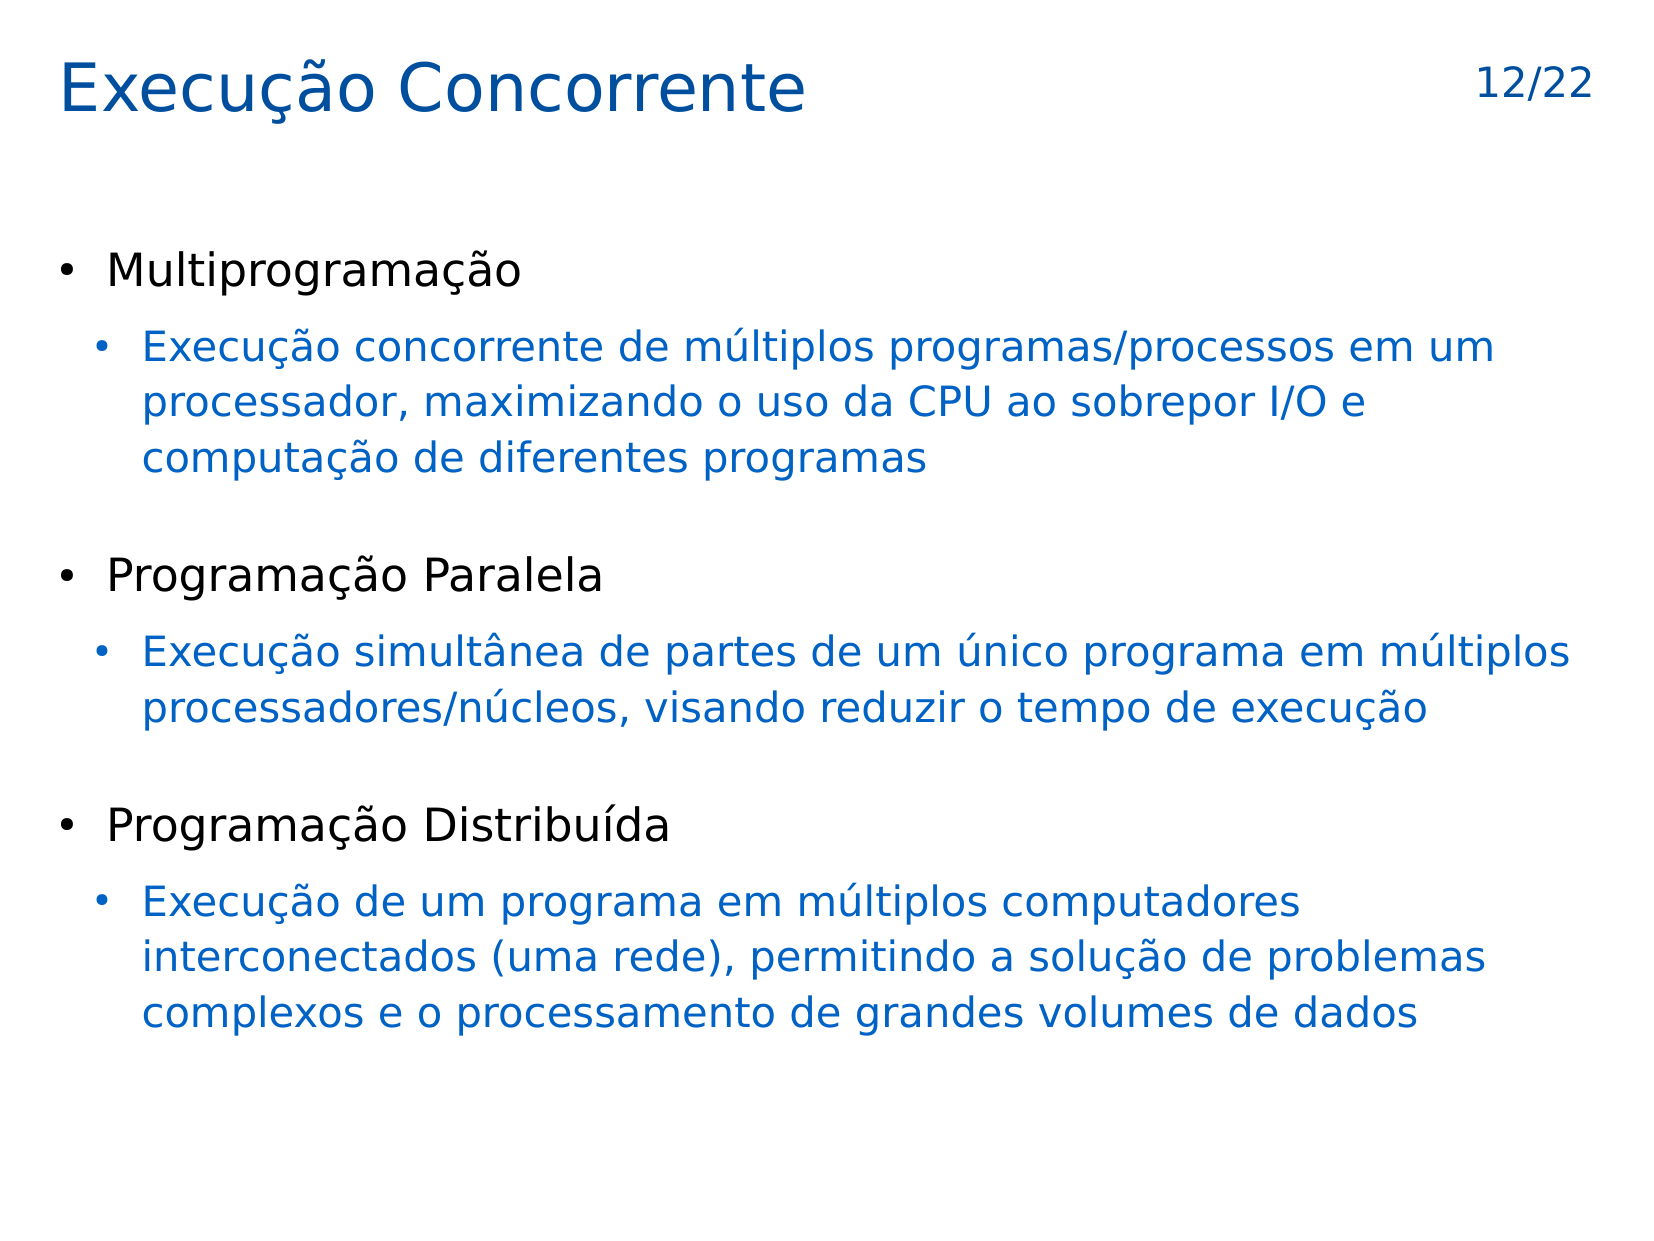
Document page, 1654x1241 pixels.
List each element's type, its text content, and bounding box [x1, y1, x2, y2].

title Execução Concorrente [59, 29, 1625, 148]
list Multiprogramação Execução concorrente de múltiplos programas/processos em um processador, maximizando o uso da CPU ao sobrepor I/O e computação de diferentes programas Programação Paralela Execução simultânea de partes de um único programa em múltiplos processadores/núcleos, visando reduzir o tempo de execução Programação Distribuída Execução de um programa em múltiplos computadores interconectados (uma rede), permitindo a solução de problemas complexos e o processamento de grandes volumes de dados [59, 236, 1595, 1182]
